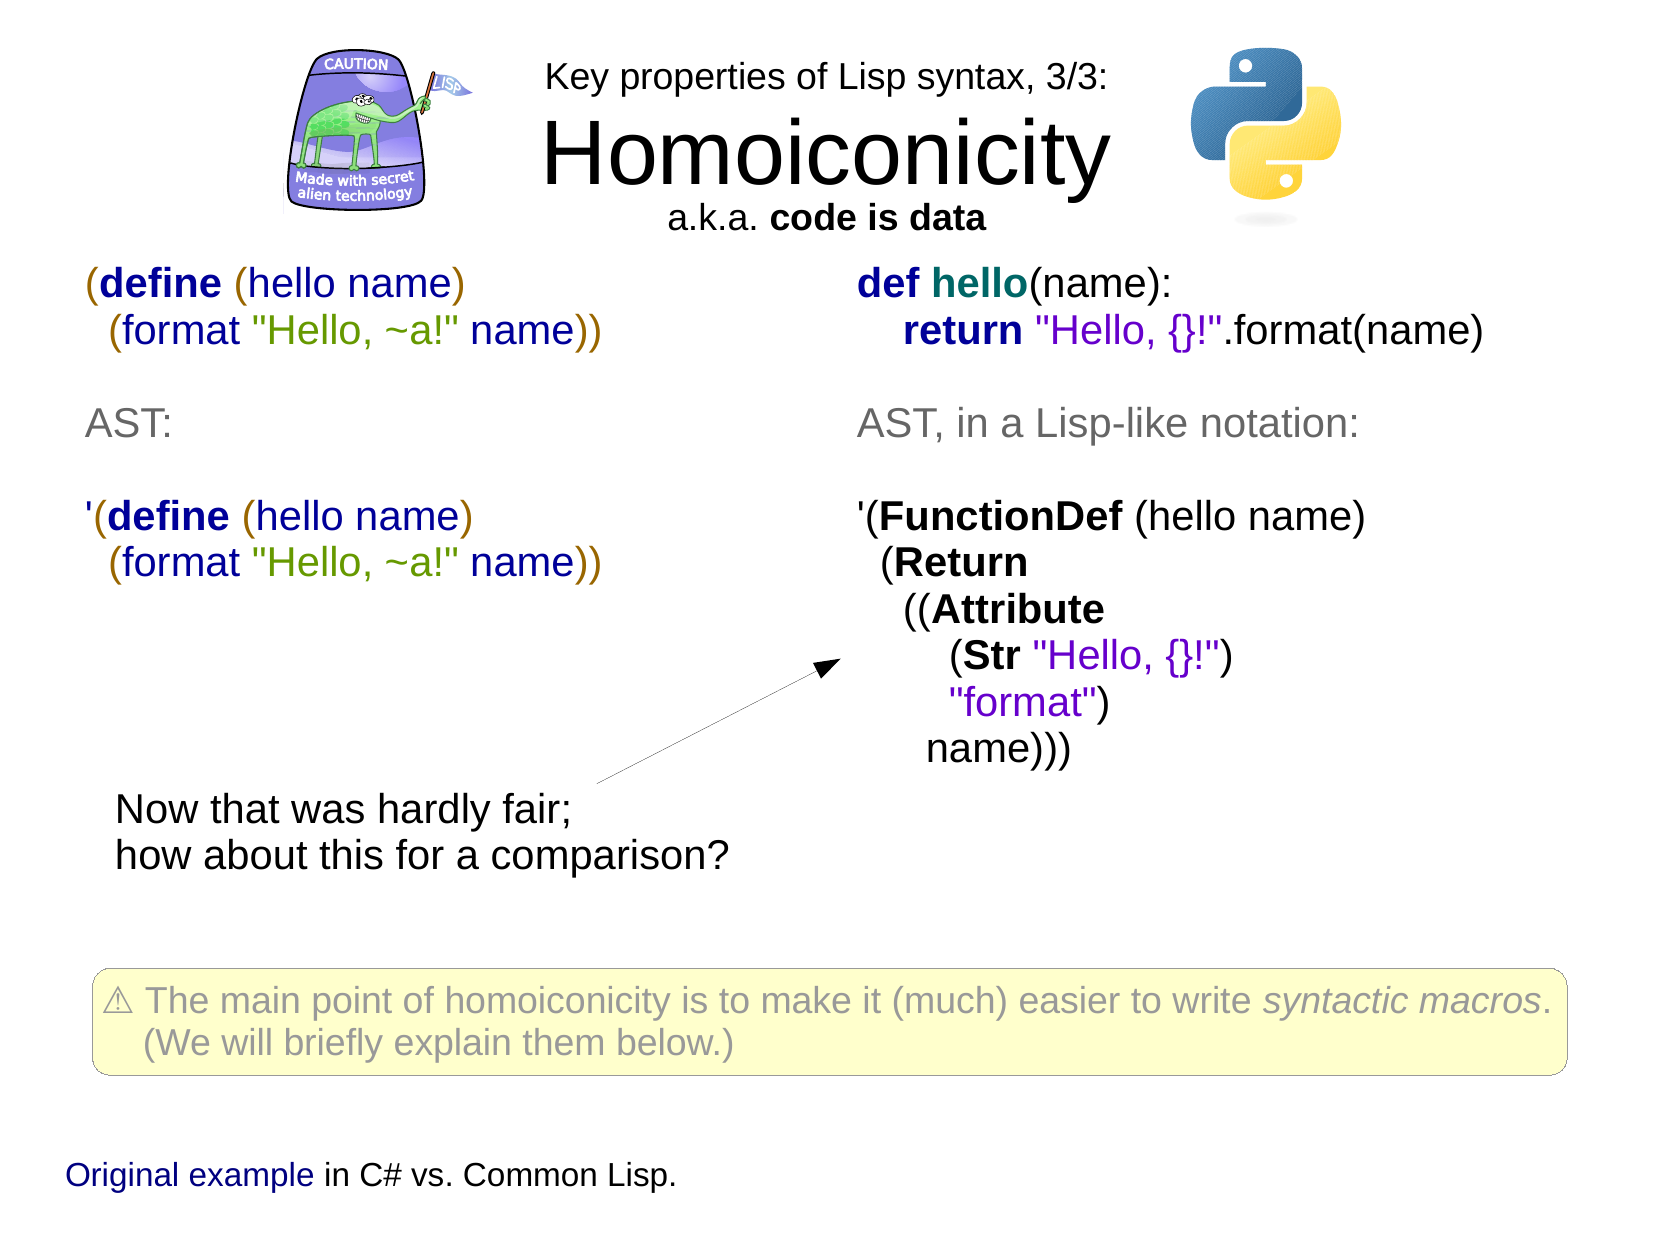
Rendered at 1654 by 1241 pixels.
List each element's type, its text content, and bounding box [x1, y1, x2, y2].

text_box Original example in C# vs. Common Lisp. [50, 1149, 693, 1202]
picture [1190, 47, 1352, 242]
text_box a.k.a. code is data [652, 188, 1002, 246]
text_box Now that was hardly fair; how about this for a comparison? [100, 778, 746, 887]
text_box def hello(name): return "Hello, {}!".format(name) AST, in a Lisp-like notation: '(FunctionDef (hello name) (Return ((Attribute (Str "Hello, {}!") "format") name))) [842, 252, 1539, 785]
text_box ⚠ The main point of homoiconicity is to make it (much) easier to write syntactic macros. (We will briefly explain them below.) [86, 972, 1568, 1071]
title Homoiconicity [82, 49, 1571, 257]
picture [283, 46, 476, 214]
text_box [98, 1071, 1561, 1076]
text_box (define (hello name) (format "Hello, ~a!" name)) AST: '(define (hello name) (format "Hello, ~a!" name)) [70, 252, 767, 680]
text_box [99, 968, 1561, 972]
text_box Key properties of Lisp syntax, 3/3: [529, 48, 1124, 106]
